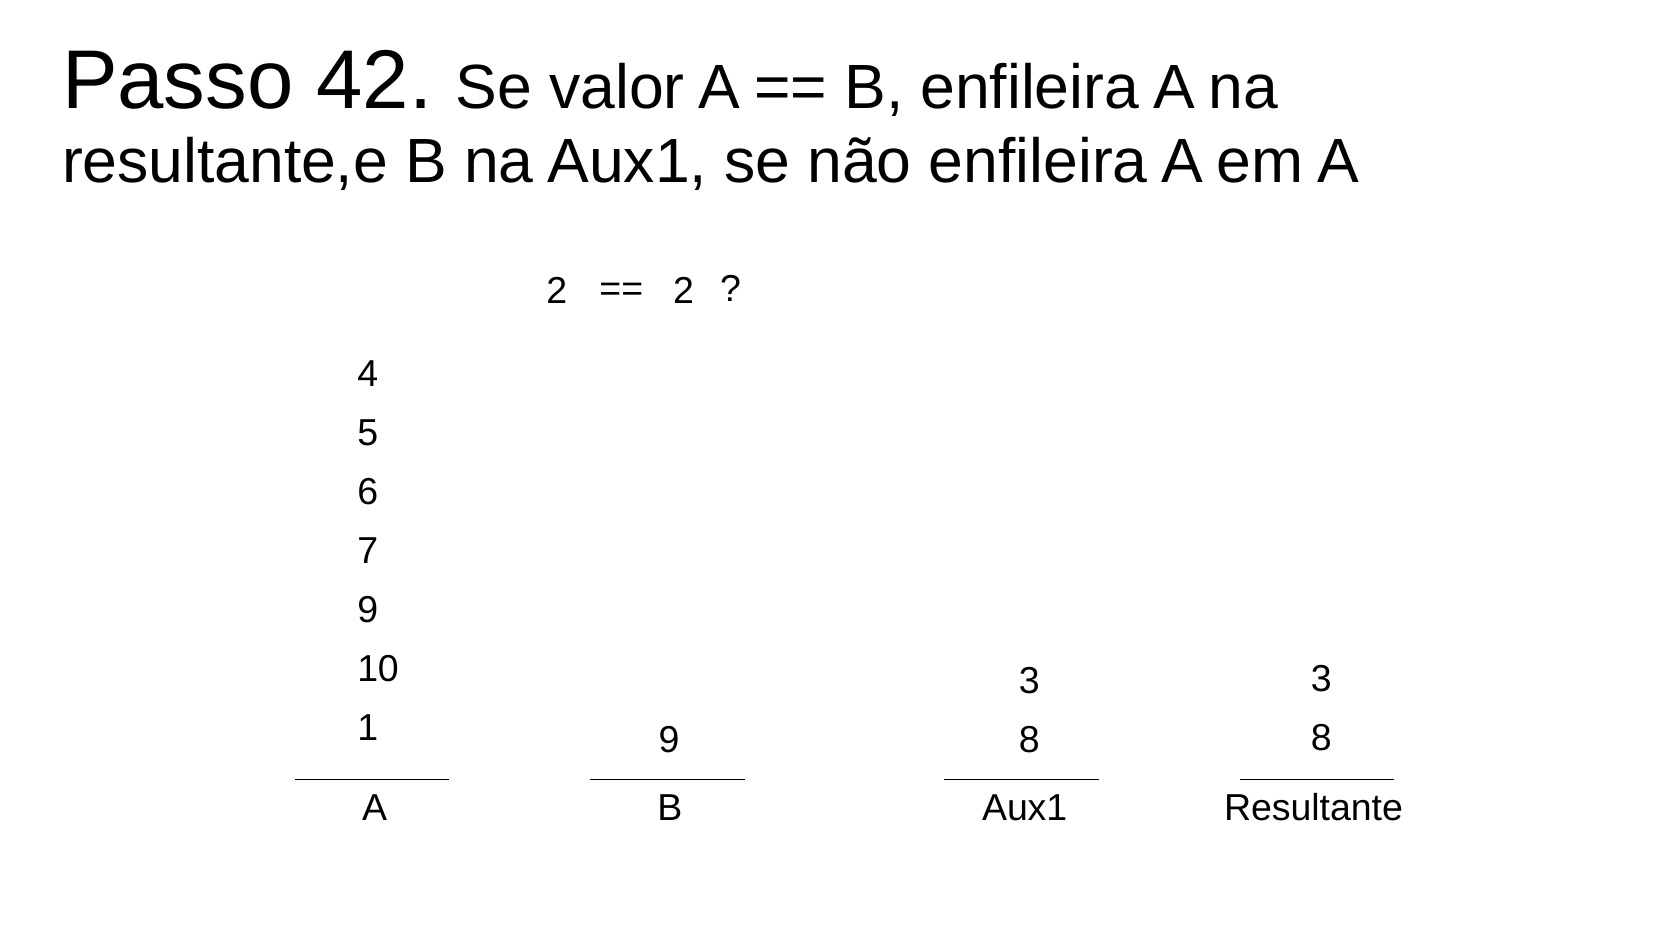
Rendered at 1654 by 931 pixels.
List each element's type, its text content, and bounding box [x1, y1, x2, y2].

text_box Resultante [1209, 779, 1418, 837]
text_box 9 [342, 580, 426, 638]
text_box 5 [342, 403, 426, 461]
text_box B [642, 780, 698, 837]
text_box 9 [643, 710, 695, 768]
text_box 4 [342, 344, 426, 402]
text_box A [347, 779, 508, 837]
text_box 7 [342, 521, 426, 579]
text_box Aux1 [967, 780, 1083, 837]
text_box == [584, 259, 659, 317]
text_box 3 [1296, 649, 1347, 707]
text_box 10 [342, 640, 426, 697]
text_box ? [705, 259, 756, 317]
text_box 1 [342, 699, 426, 756]
text_box 2 [531, 262, 615, 319]
text_box 8 [1003, 710, 1055, 768]
text_box Passo 42. Se valor A == B, enfileira A na resultante,e B na Aux1, se não enfileira A em A [47, 25, 1607, 274]
text_box 6 [342, 462, 426, 520]
text_box 8 [1296, 708, 1347, 766]
text_box 2 [658, 262, 709, 319]
text_box 3 [1003, 651, 1055, 709]
